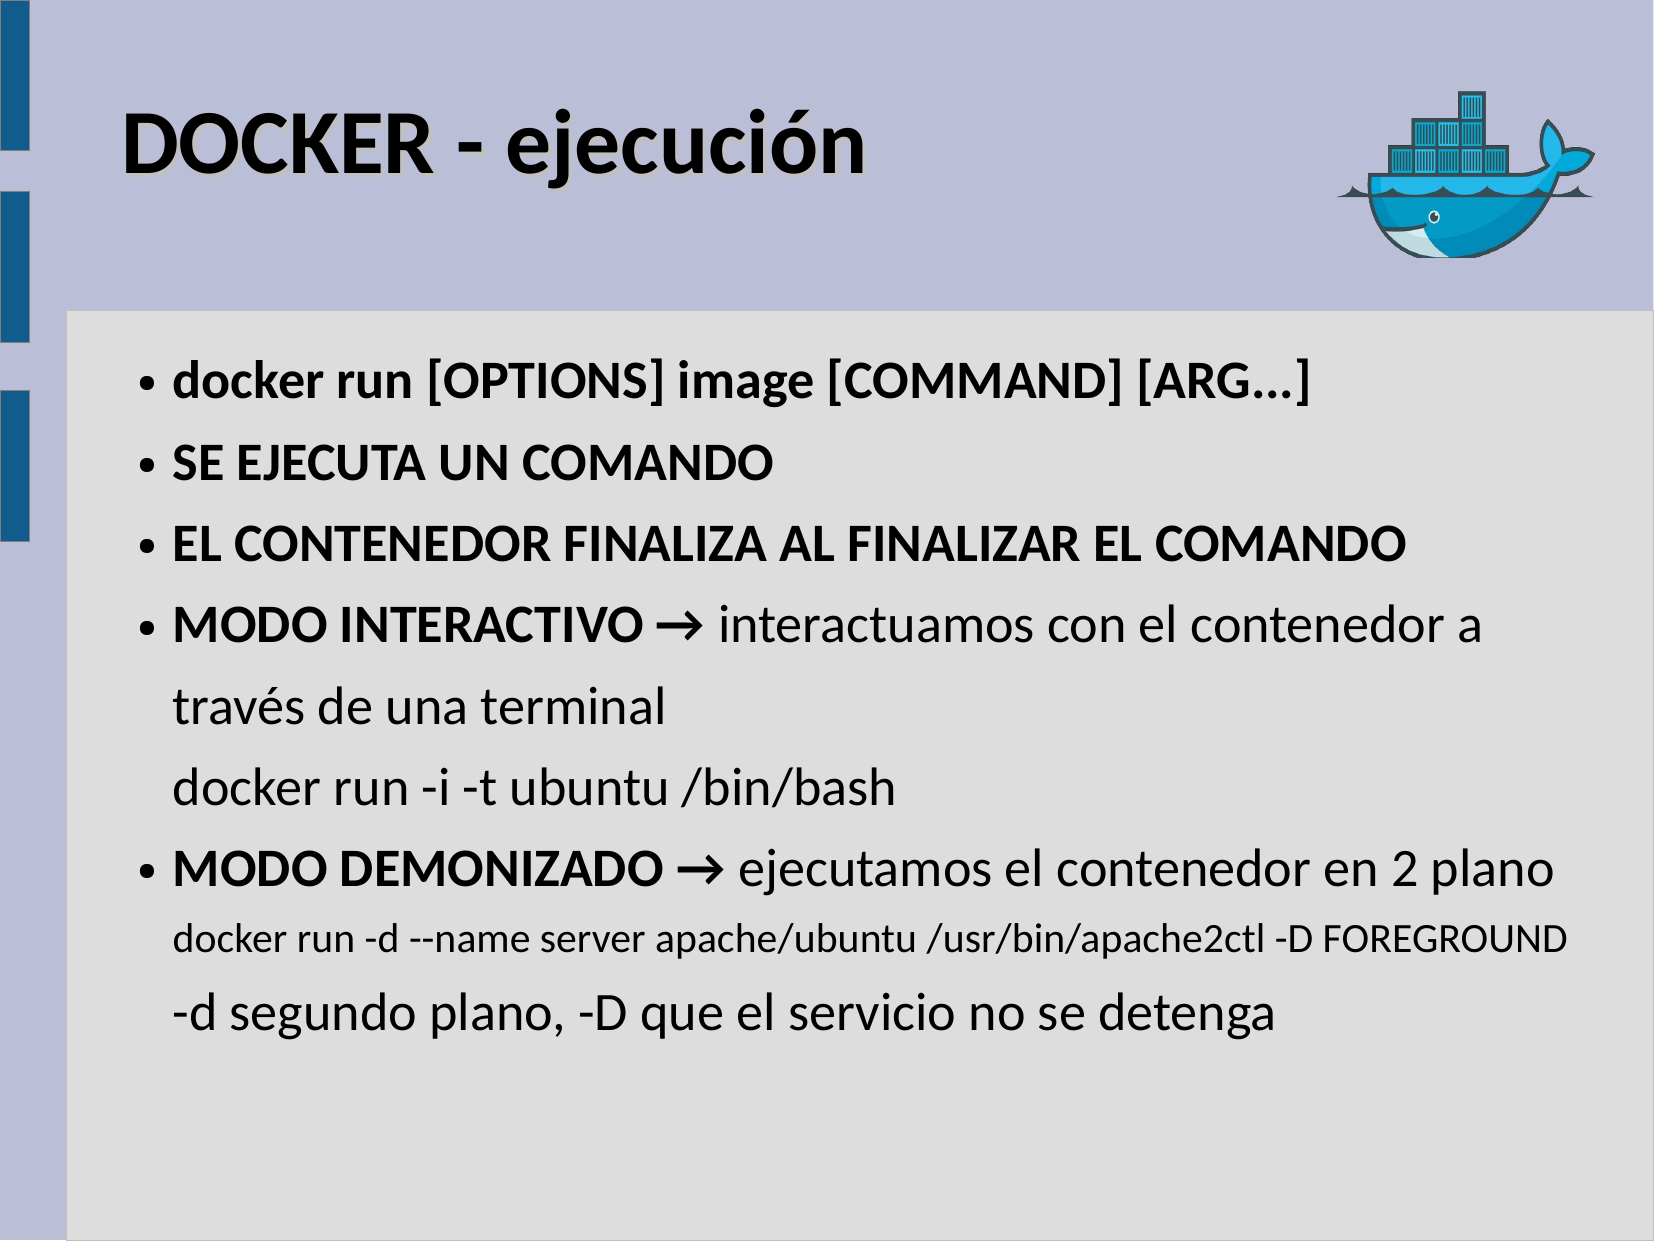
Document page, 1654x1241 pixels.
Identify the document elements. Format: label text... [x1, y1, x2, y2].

picture [1287, 35, 1642, 258]
text_box docker run [OPTIONS] image [COMMAND] [ARG...] SE EJECUTA UN COMANDO EL CONTENEDOR FINALIZA AL FINALIZAR EL COMANDO MODO INTERACTIVO → interactuamos con el contenedor a través de una terminal docker run -i -t ubuntu /bin/bash MODO DEMONIZADO → ejecutamos el contenedor en 2 plano docker run -d --name server apache/ubuntu /usr/bin/apache2ctl -D FOREGROUND -d segundo plano, -D que el servicio no se detenga [122, 323, 1588, 1241]
text_box DOCKER - ejecución [106, 97, 1154, 225]
